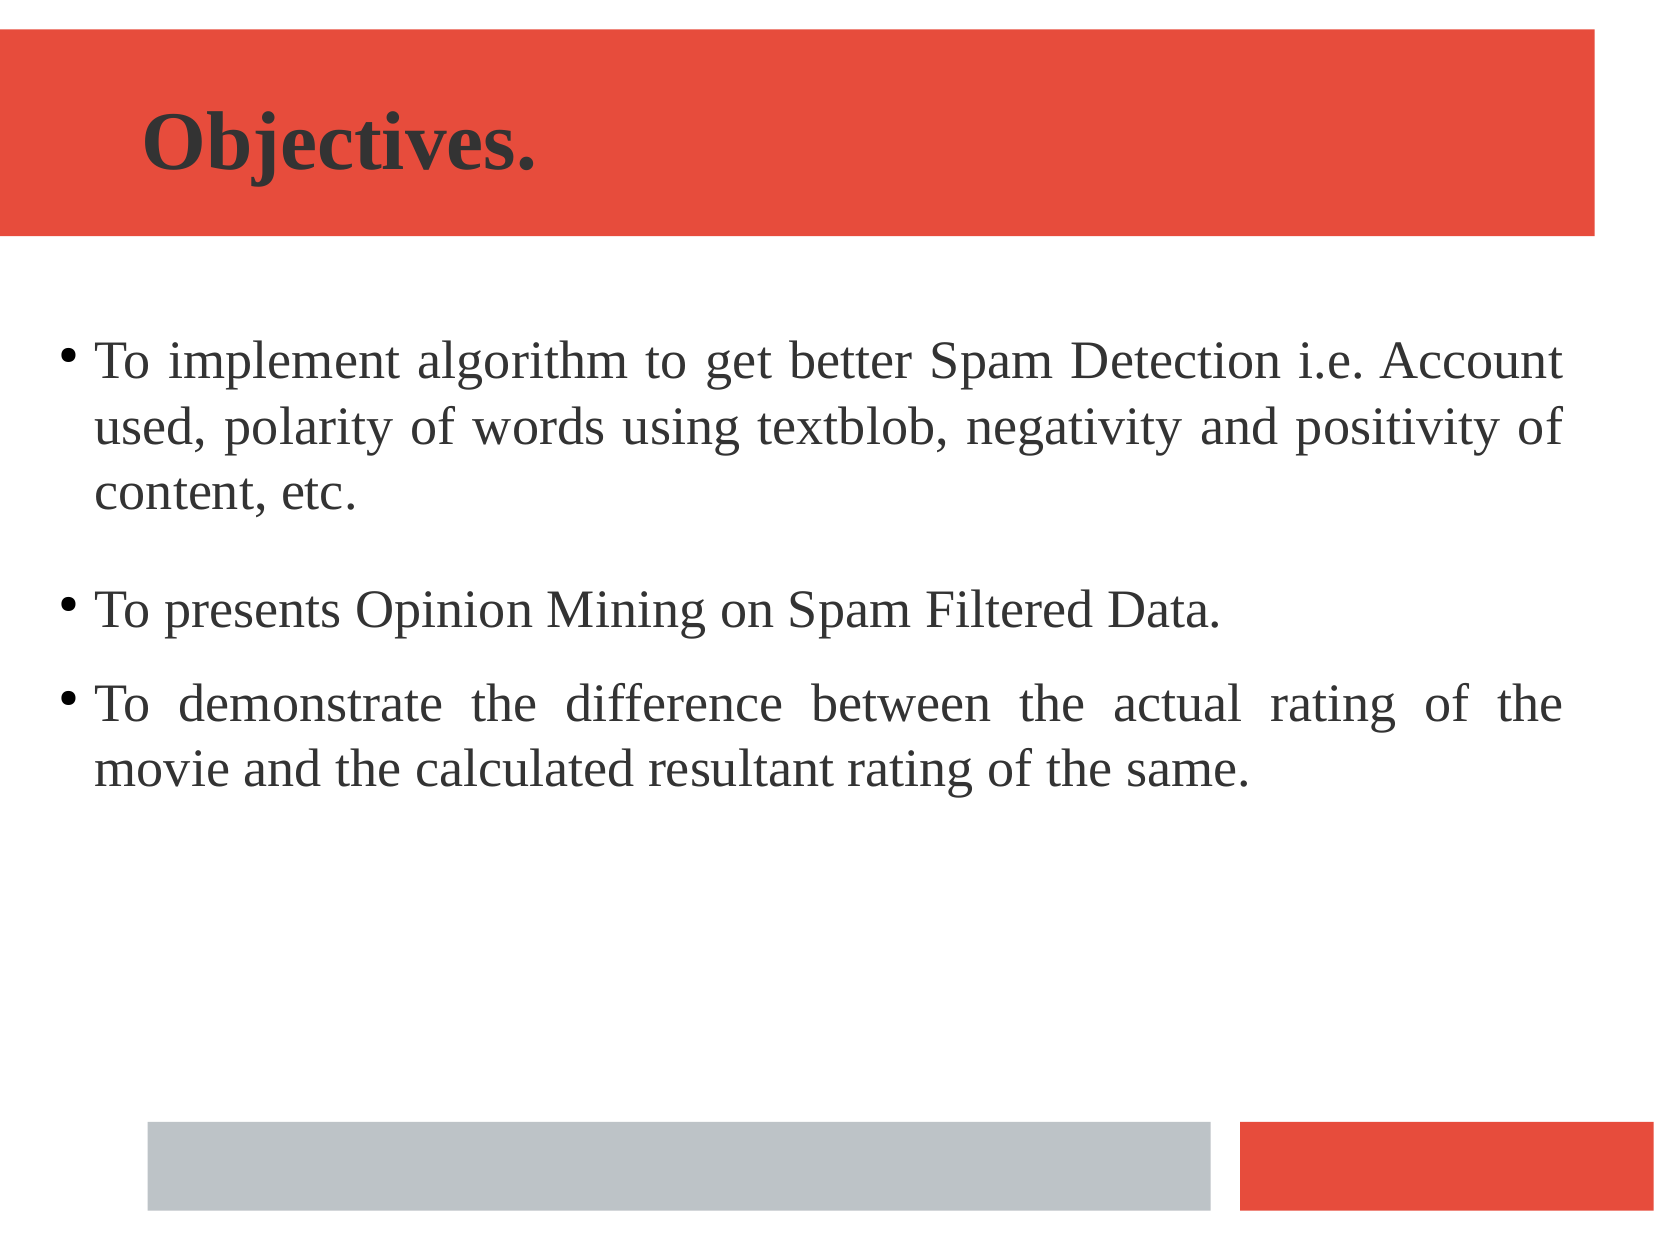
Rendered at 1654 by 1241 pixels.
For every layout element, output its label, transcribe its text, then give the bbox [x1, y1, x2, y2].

text_box Objectives. [141, 32, 1595, 240]
list To implement algorithm to get better Spam Detection i.e. Account used, polarity of words using textblob, negativity and positivity of content, etc. To presents Opinion Mining on Spam Filtered Data. To demonstrate the difference between the actual rating of the movie and the calculated resultant rating of the same. [59, 324, 1566, 1093]
